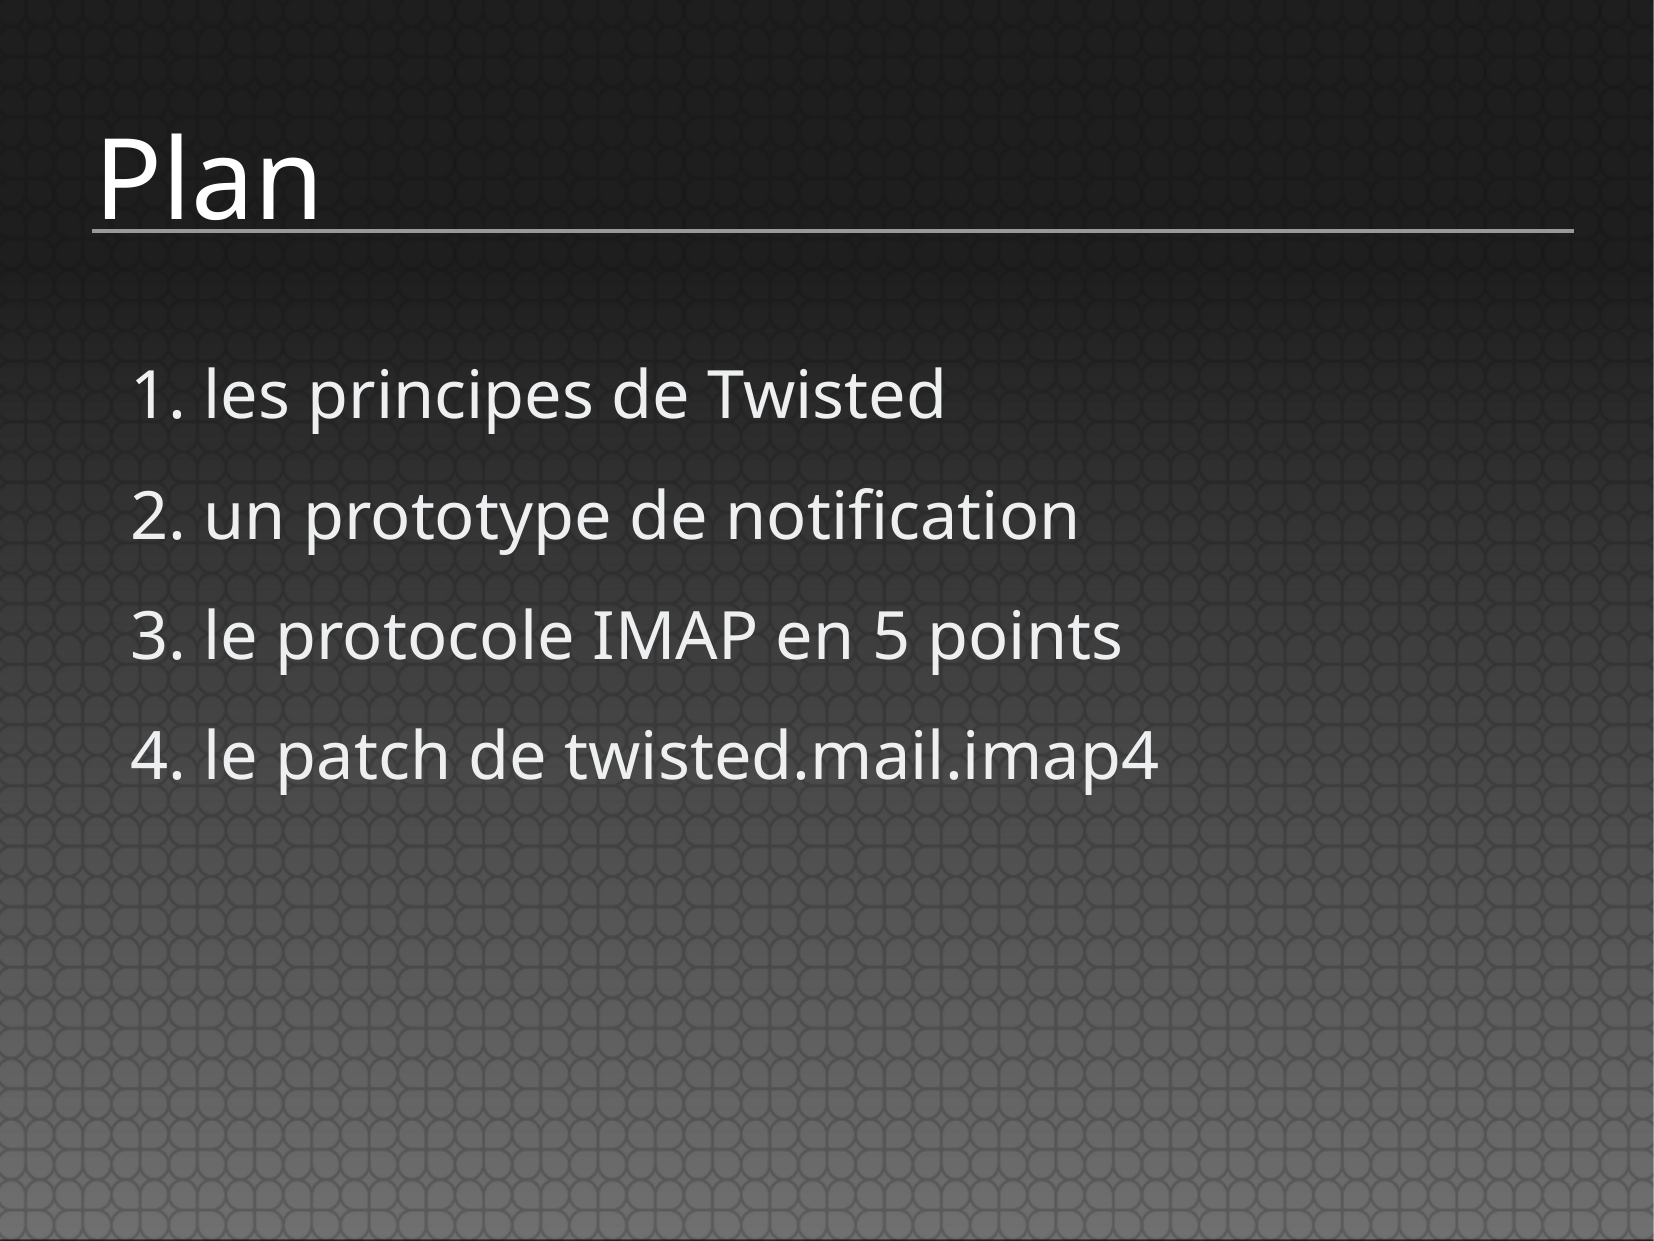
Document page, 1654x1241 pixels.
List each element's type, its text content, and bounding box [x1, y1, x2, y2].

picture [0, 0, 1654, 1241]
list les principes de Twisted un prototype de notification le protocole IMAP en 5 points le patch de twisted.mail.imap4 [112, 227, 1501, 1163]
title Plan [94, 100, 1426, 251]
